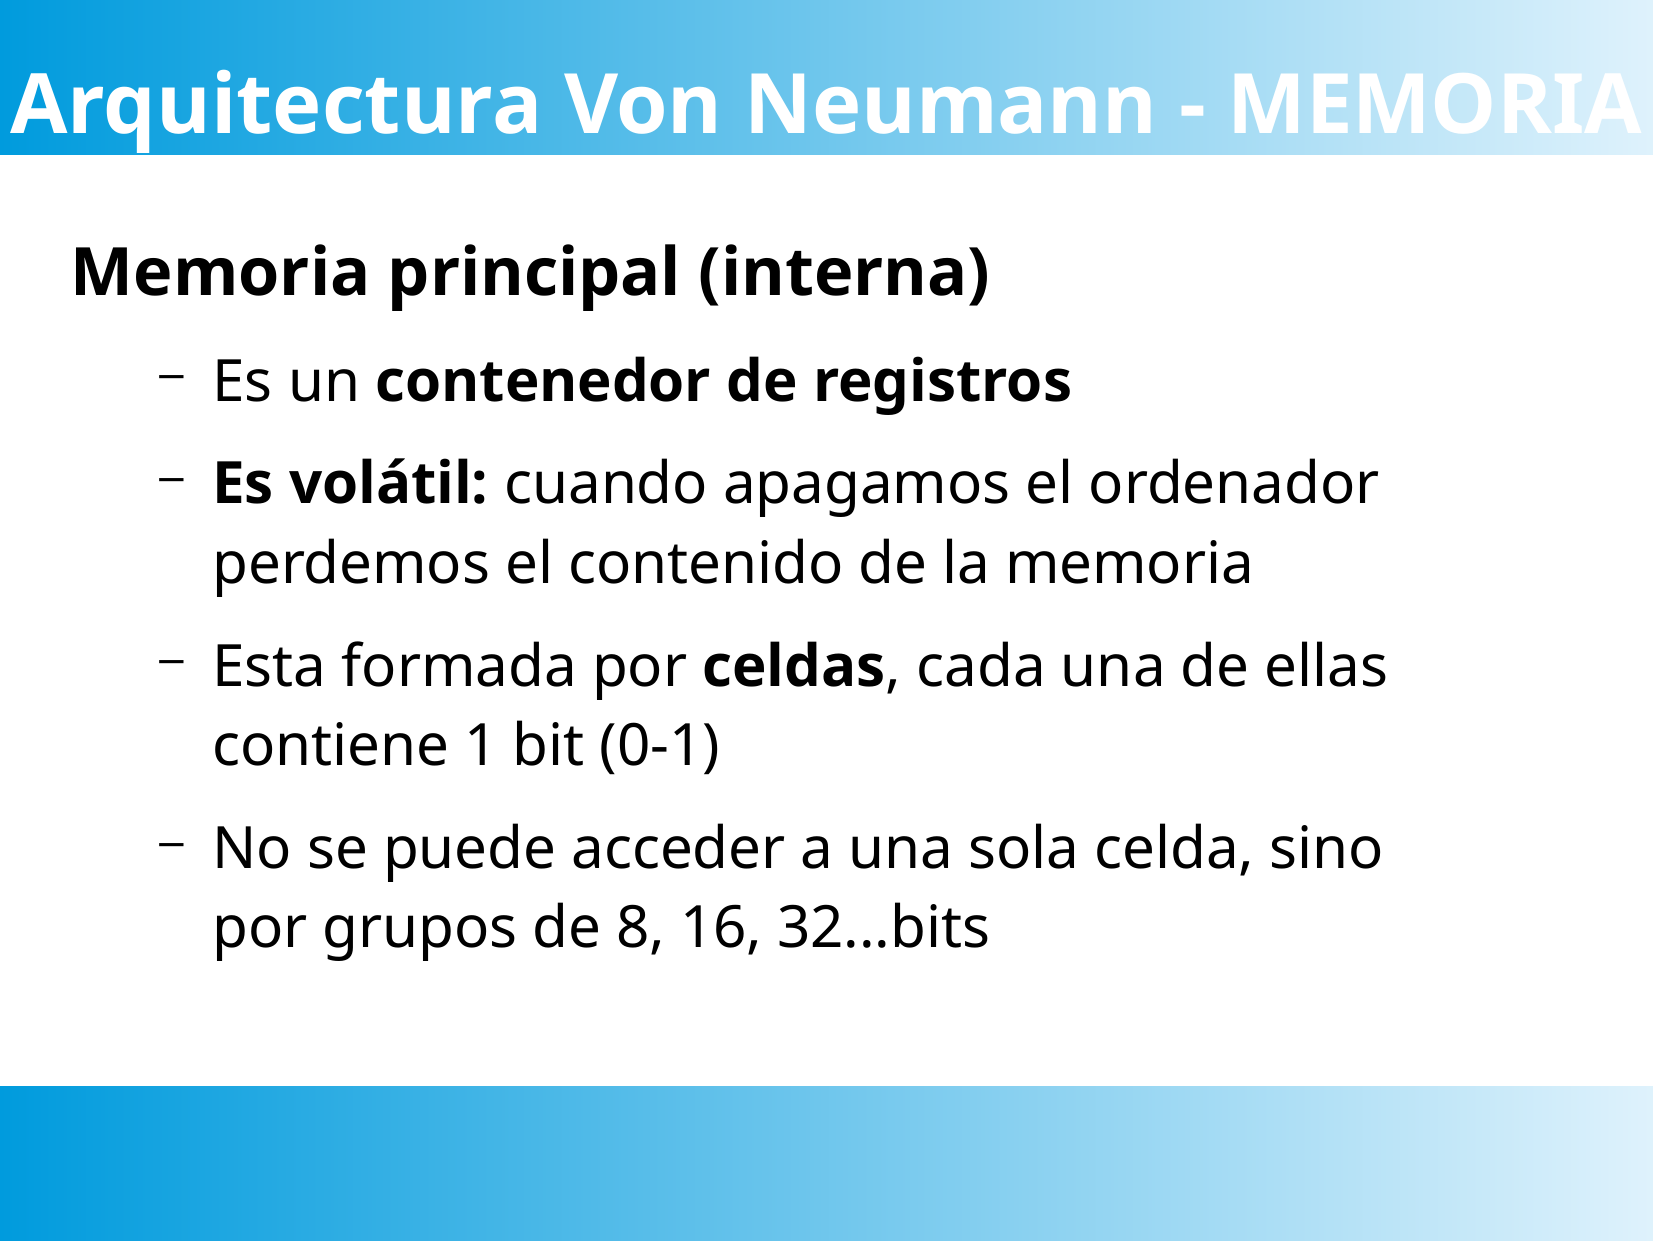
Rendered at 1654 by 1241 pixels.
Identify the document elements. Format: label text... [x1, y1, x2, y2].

list Memoria principal (interna) Es un contenedor de registros Es volátil: cuando apagamos el ordenador perdemos el contenido de la memoria Esta formada por celdas, cada una de ellas contiene 1 bit (0-1) No se puede acceder a una sola celda, sino por grupos de 8, 16, 32...bits [70, 224, 1465, 1075]
title Arquitectura Von Neumann - MEMORIA [0, 0, 1654, 205]
